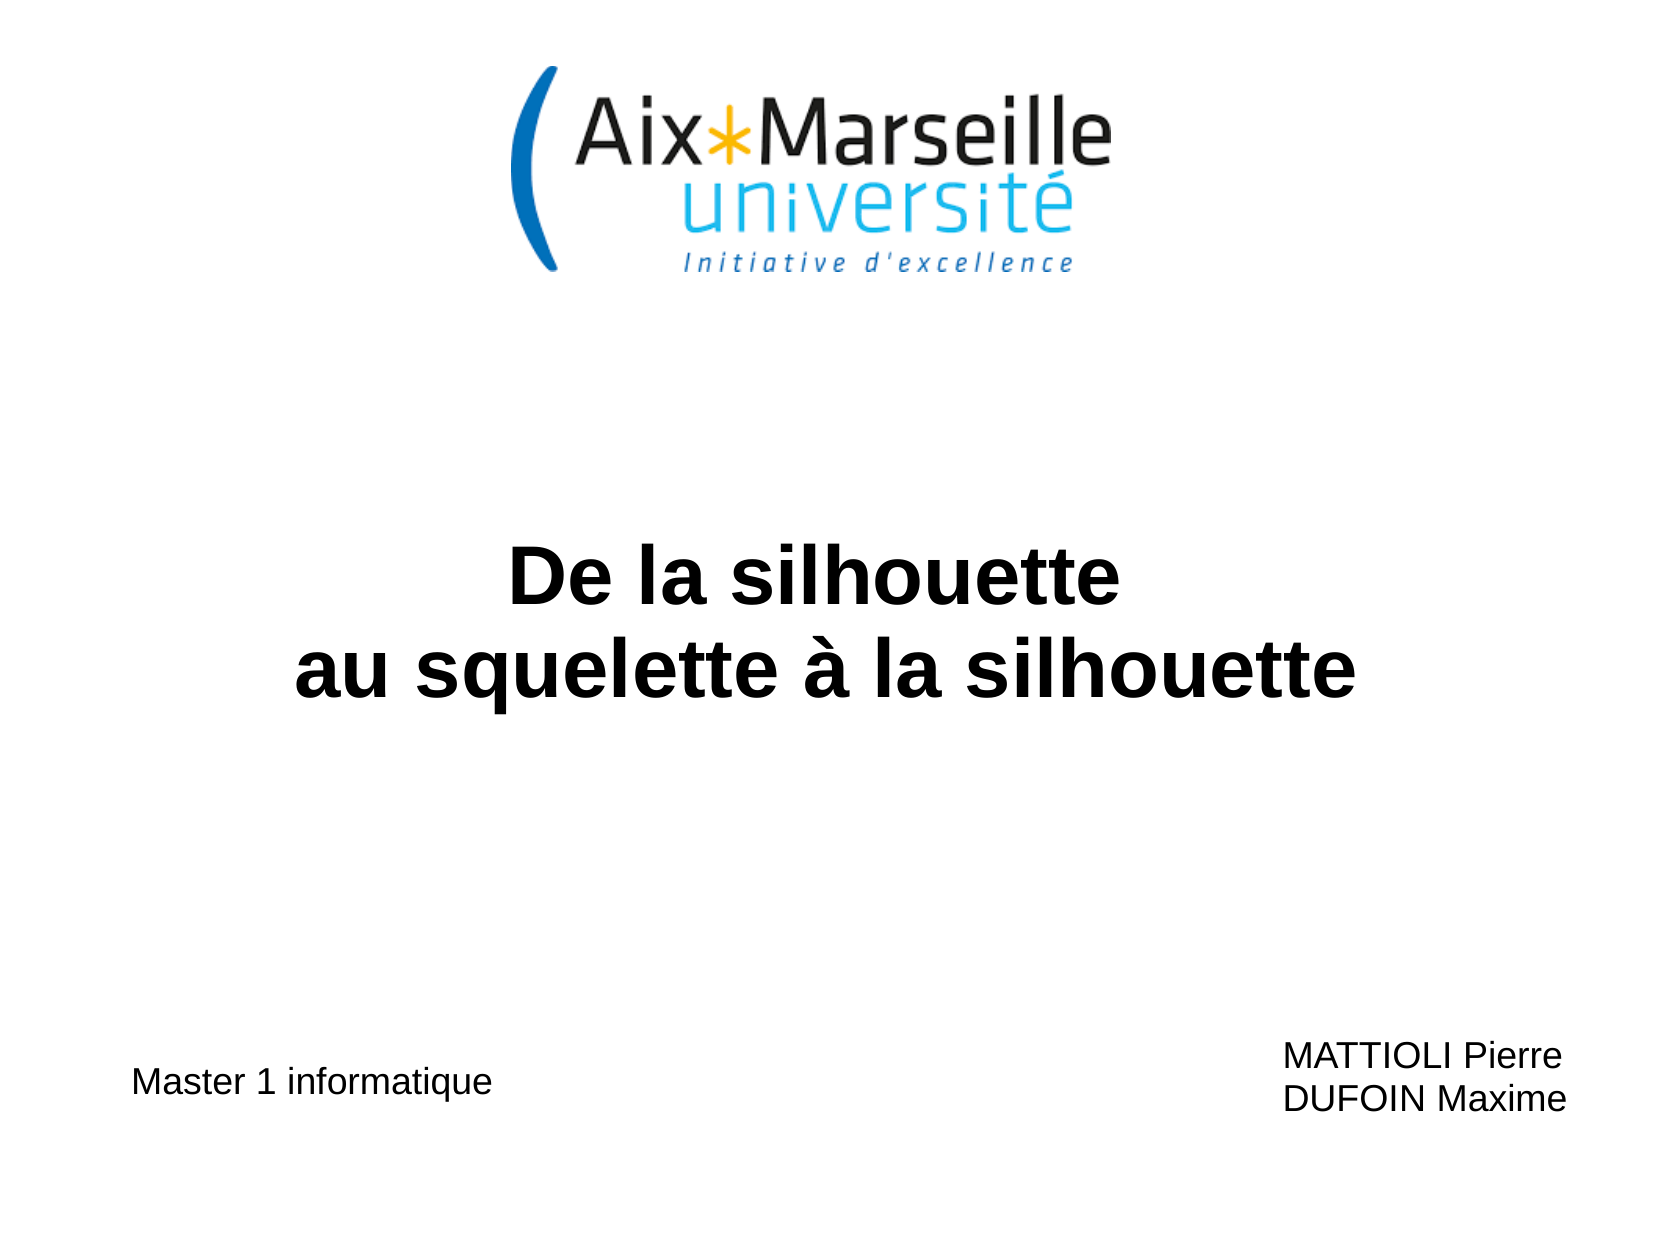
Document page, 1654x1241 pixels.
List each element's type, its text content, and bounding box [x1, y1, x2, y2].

text_box Master 1 informatique [116, 1053, 508, 1111]
text_box MATTIOLI Pierre DUFOIN Maxime [1267, 1027, 1583, 1127]
picture [511, 66, 1111, 272]
subtitle De la silhouette au squelette à la silhouette [82, 49, 1571, 1010]
